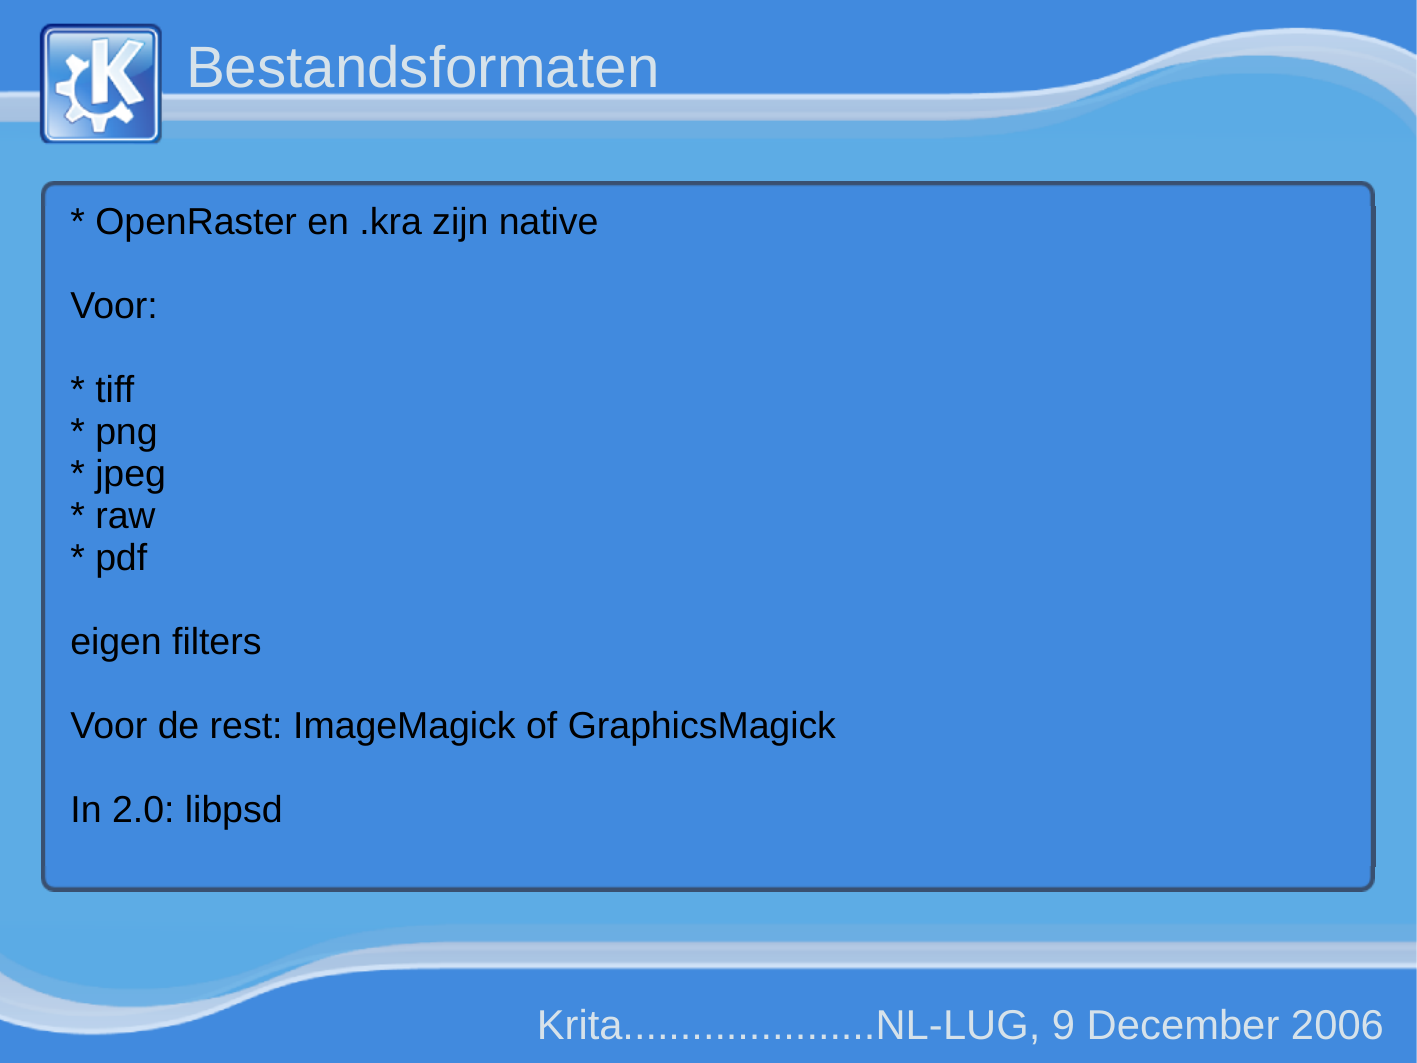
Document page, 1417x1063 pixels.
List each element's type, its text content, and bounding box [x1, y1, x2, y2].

picture [0, 0, 1417, 1063]
text_box * OpenRaster en .kra zijn native Voor: * tiff * png * jpeg * raw * pdf eigen filters Voor de rest: ImageMagick of GraphicsMagick In 2.0: libpsd [55, 193, 1357, 918]
text_box Bestandsformaten [171, 27, 1048, 105]
